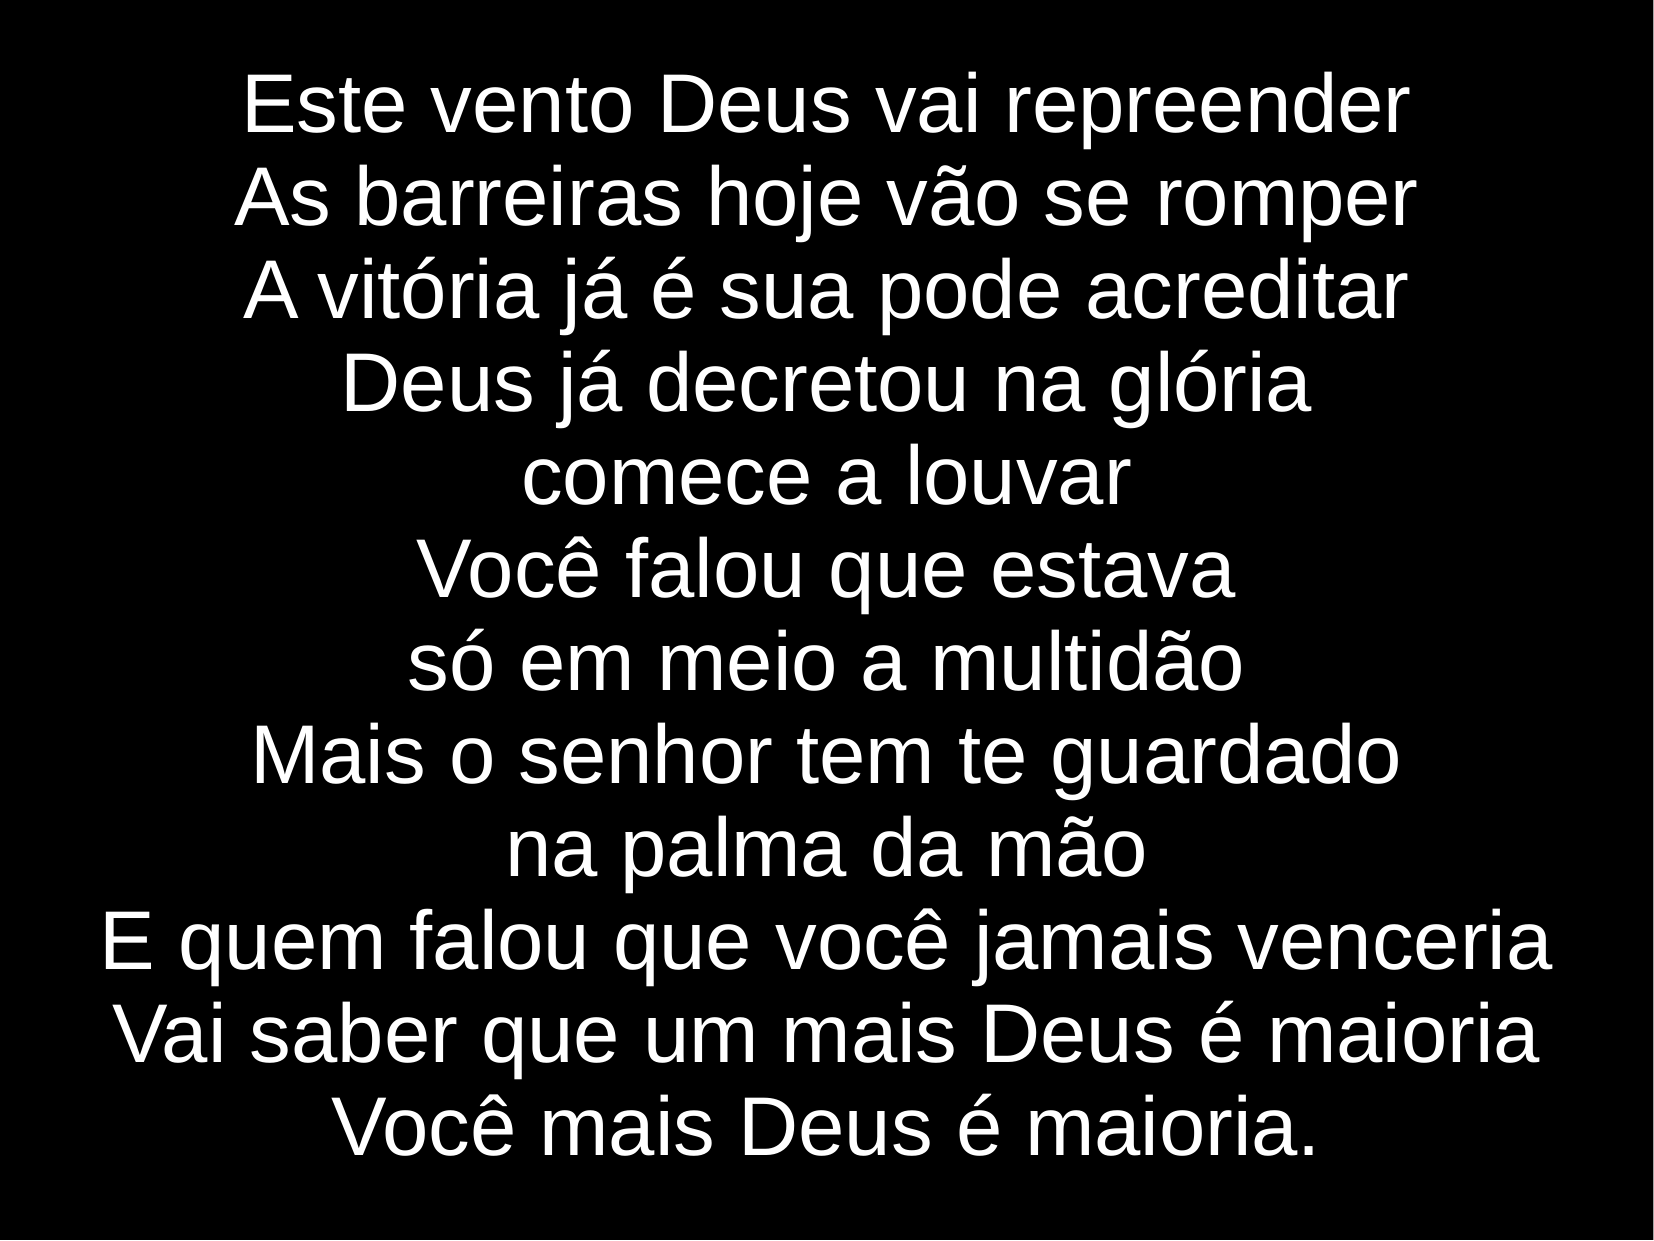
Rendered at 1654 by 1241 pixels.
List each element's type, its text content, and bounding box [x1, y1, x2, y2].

subtitle Este vento Deus vai repreender As barreiras hoje vão se romper A vitória já é sua pode acreditar Deus já decretou na glória comece a louvar Você falou que estava só em meio a multidão Mais o senhor tem te guardado na palma da mão E quem falou que você jamais venceria Vai saber que um mais Deus é maioria Você mais Deus é maioria. [82, 49, 1571, 1182]
